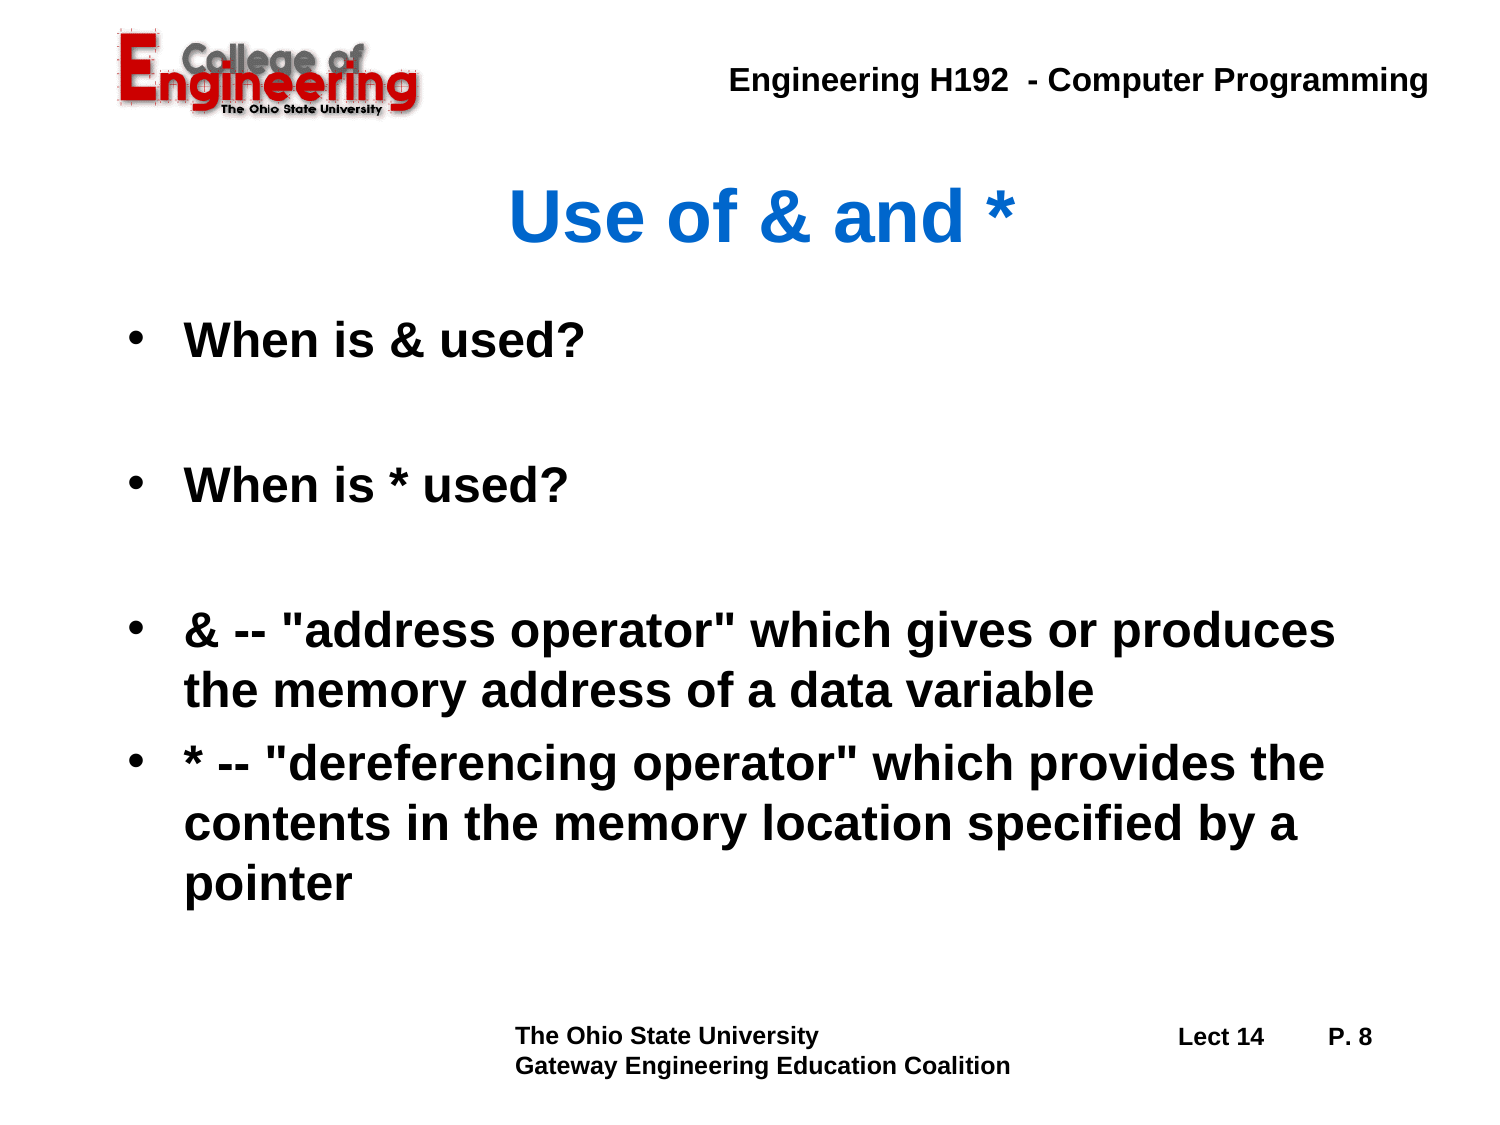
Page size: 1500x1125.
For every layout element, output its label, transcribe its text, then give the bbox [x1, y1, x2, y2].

title Use of & and * [125, 174, 1401, 250]
list When is & used? When is * used? & -- "address operator" which gives or produces the memory address of a data variable * -- "dereferencing operator" which provides the contents in the memory location specified by a pointer [112, 299, 1388, 976]
